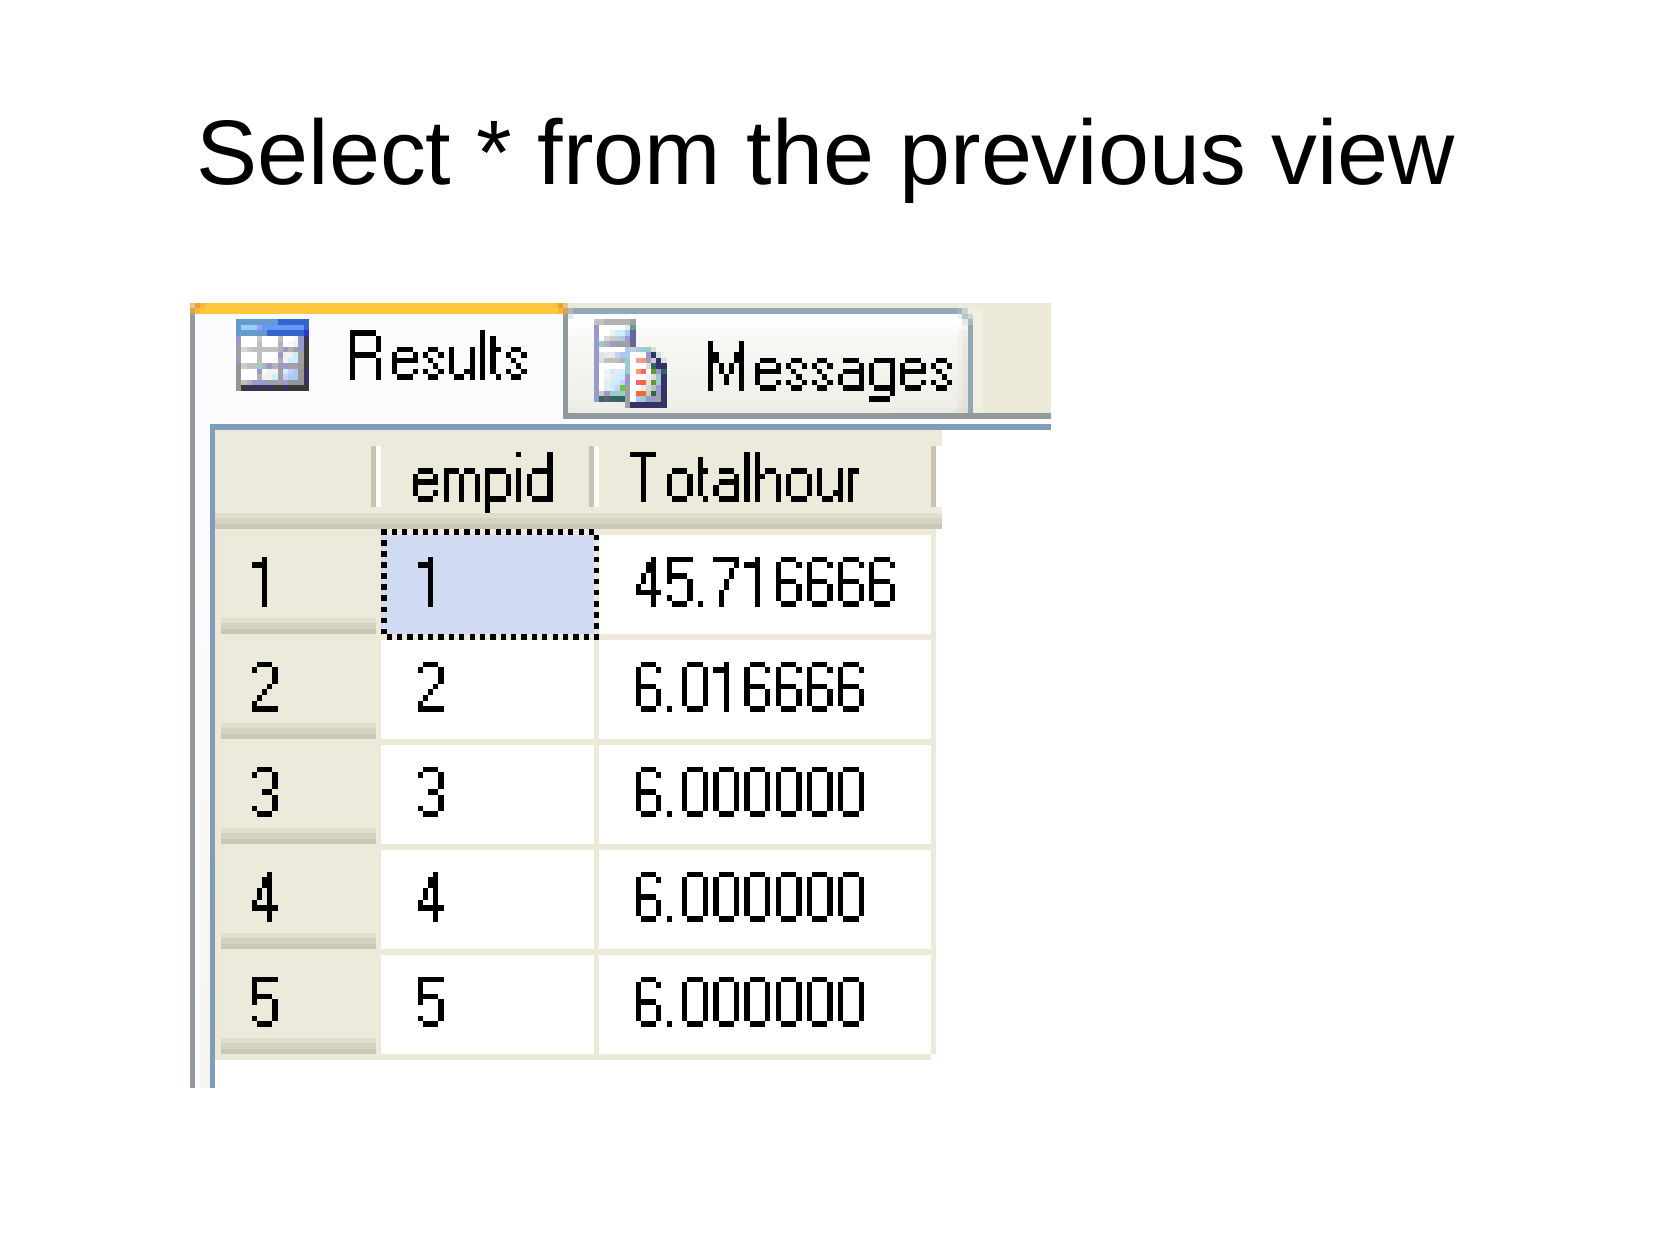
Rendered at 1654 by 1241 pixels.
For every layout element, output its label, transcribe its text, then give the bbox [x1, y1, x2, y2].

picture [190, 303, 1051, 1088]
title Select * from the previous view [82, 56, 1571, 250]
